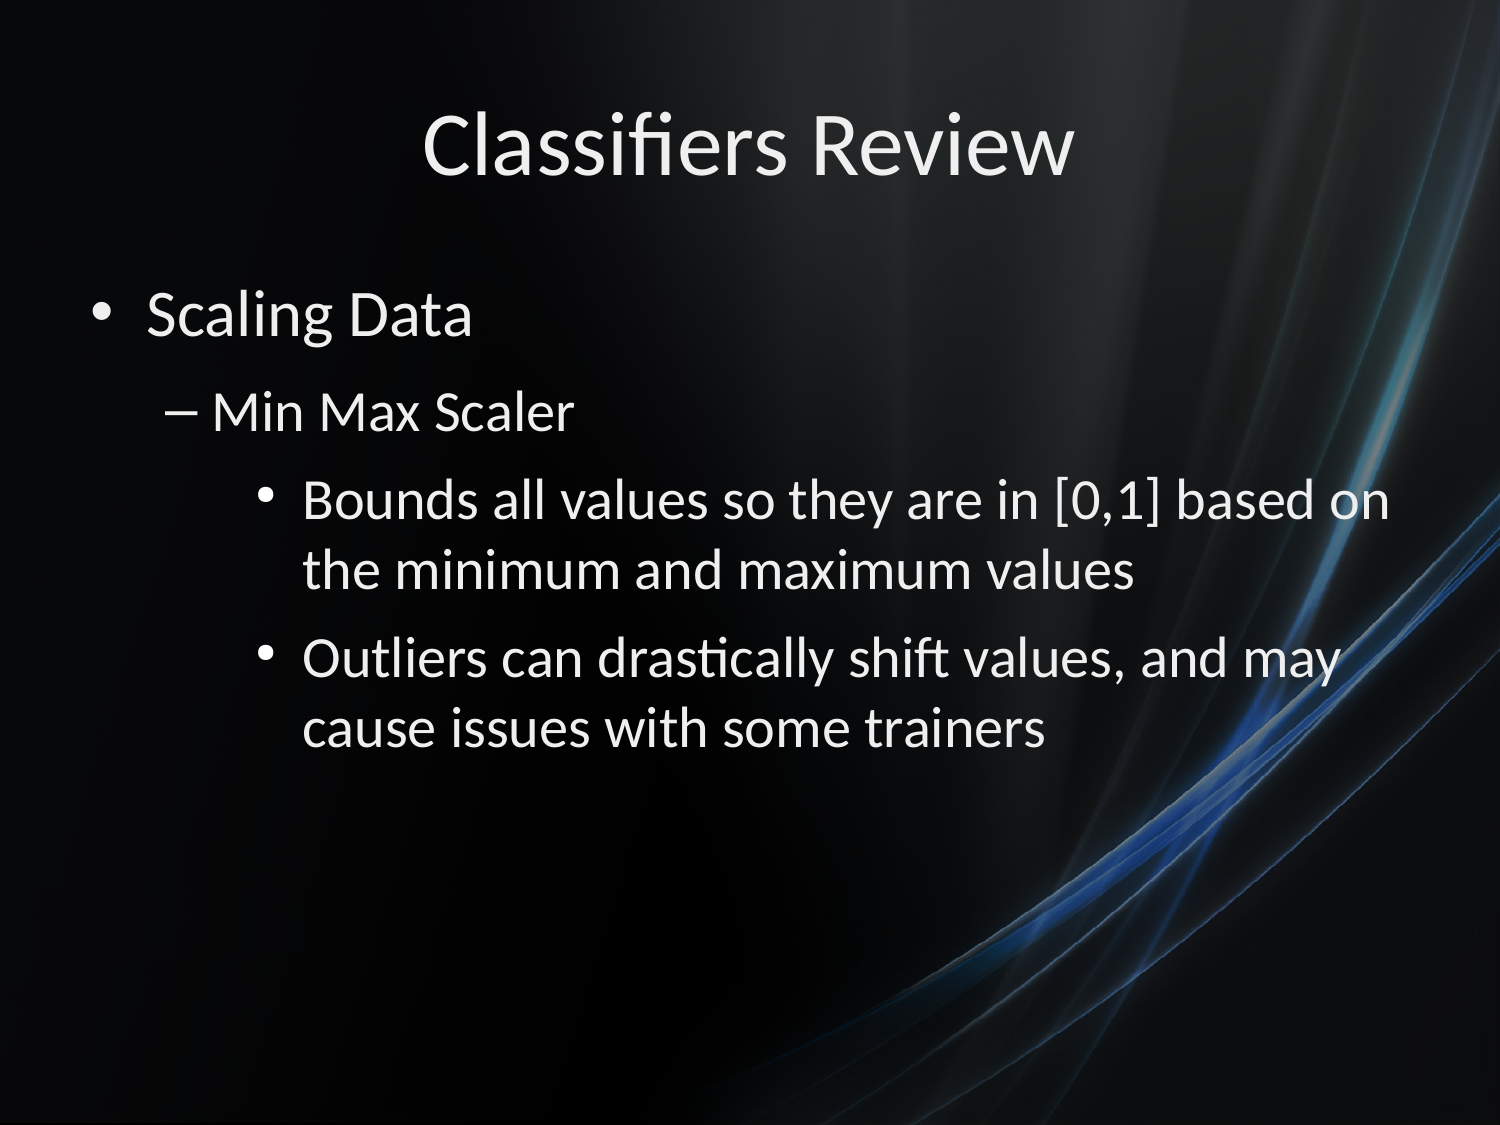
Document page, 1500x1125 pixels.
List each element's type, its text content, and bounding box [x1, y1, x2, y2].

picture [0, 0, 1500, 1125]
list Scaling Data Min Max Scaler Bounds all values so they are in [0,1] based on the minimum and maximum values Outliers can drastically shift values, and may cause issues with some trainers [75, 262, 1425, 1005]
title Classifiers Review [75, 45, 1425, 233]
